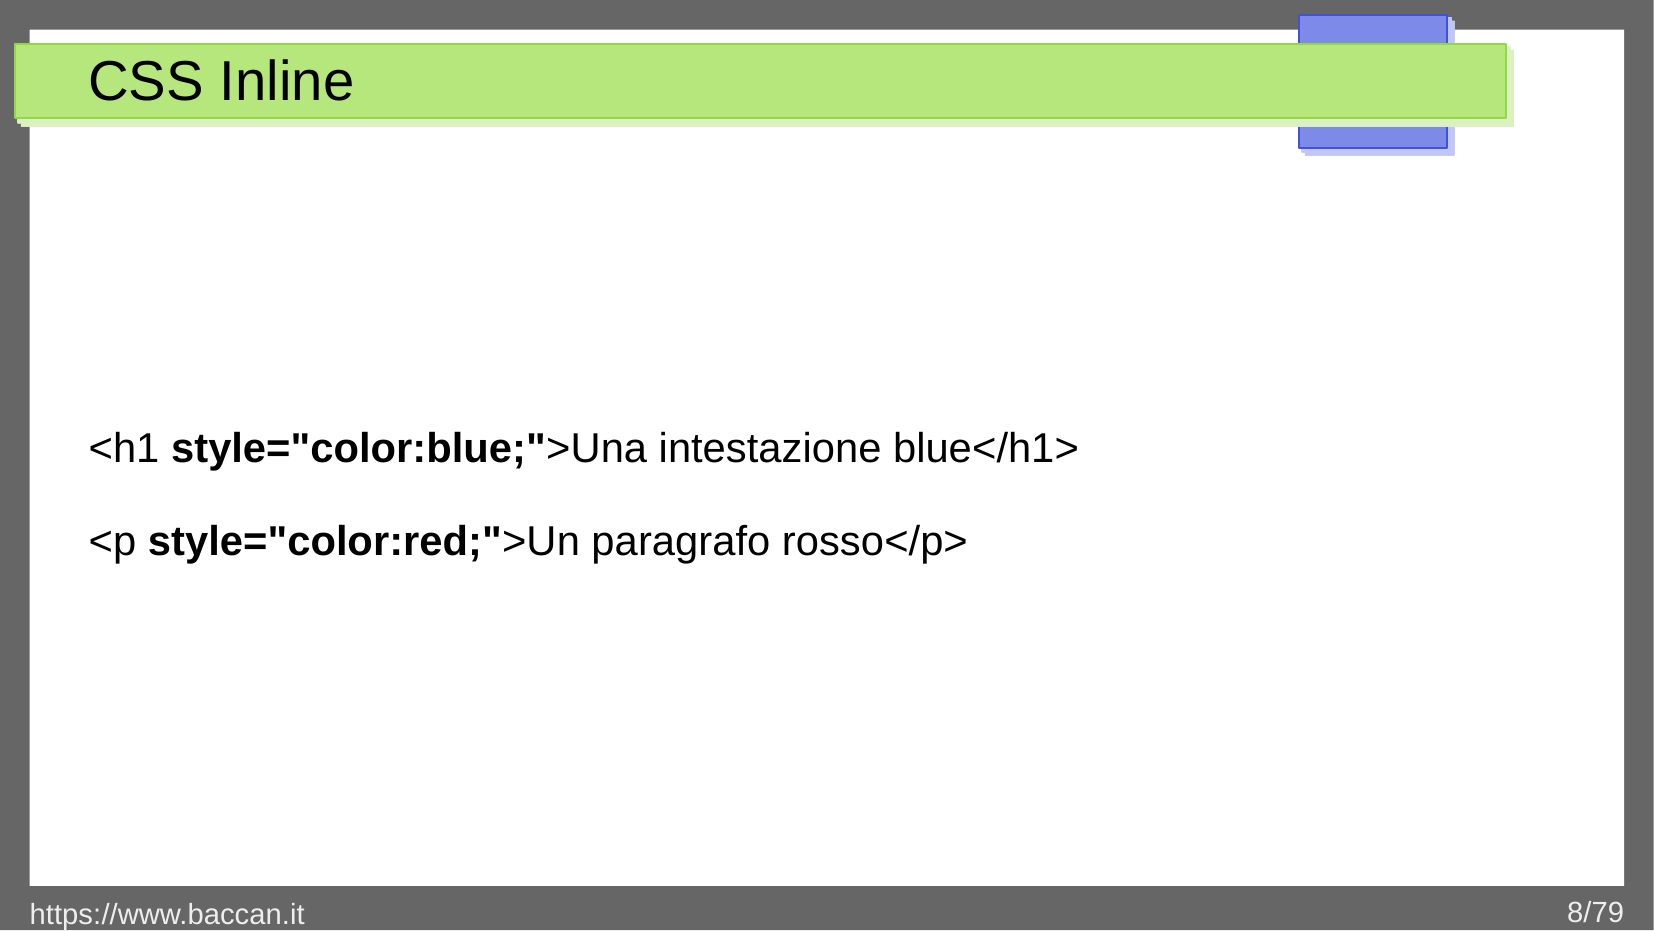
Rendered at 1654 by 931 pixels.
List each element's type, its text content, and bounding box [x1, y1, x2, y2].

text_box <h1 style="color:blue;">Una intestazione blue</h1> <p style="color:red;">Un paragrafo rosso</p> [88, 169, 1565, 820]
title CSS Inline [88, 44, 1506, 119]
